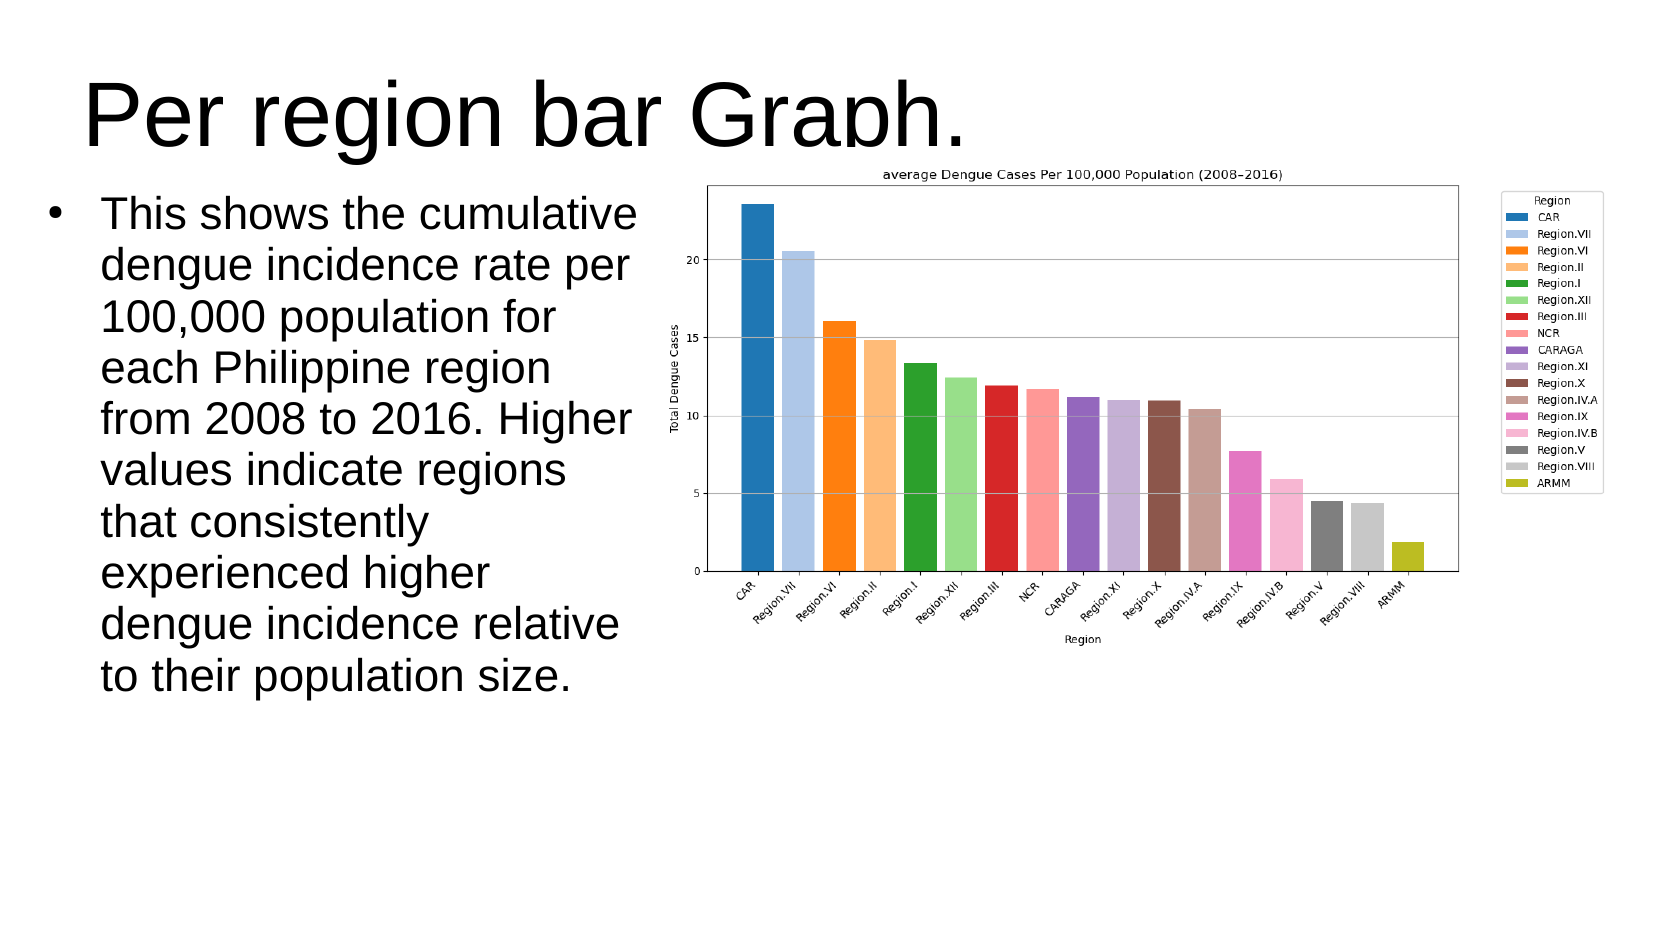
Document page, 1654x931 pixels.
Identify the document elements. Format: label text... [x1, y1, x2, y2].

title Per region bar Graph. [82, 37, 1571, 188]
picture [645, 147, 1647, 690]
list This shows the cumulative dengue incidence rate per 100,000 population for each Philippine region from 2008 to 2016. Higher values indicate regions that consistently experienced higher dengue incidence relative to their population size. [29, 188, 656, 798]
